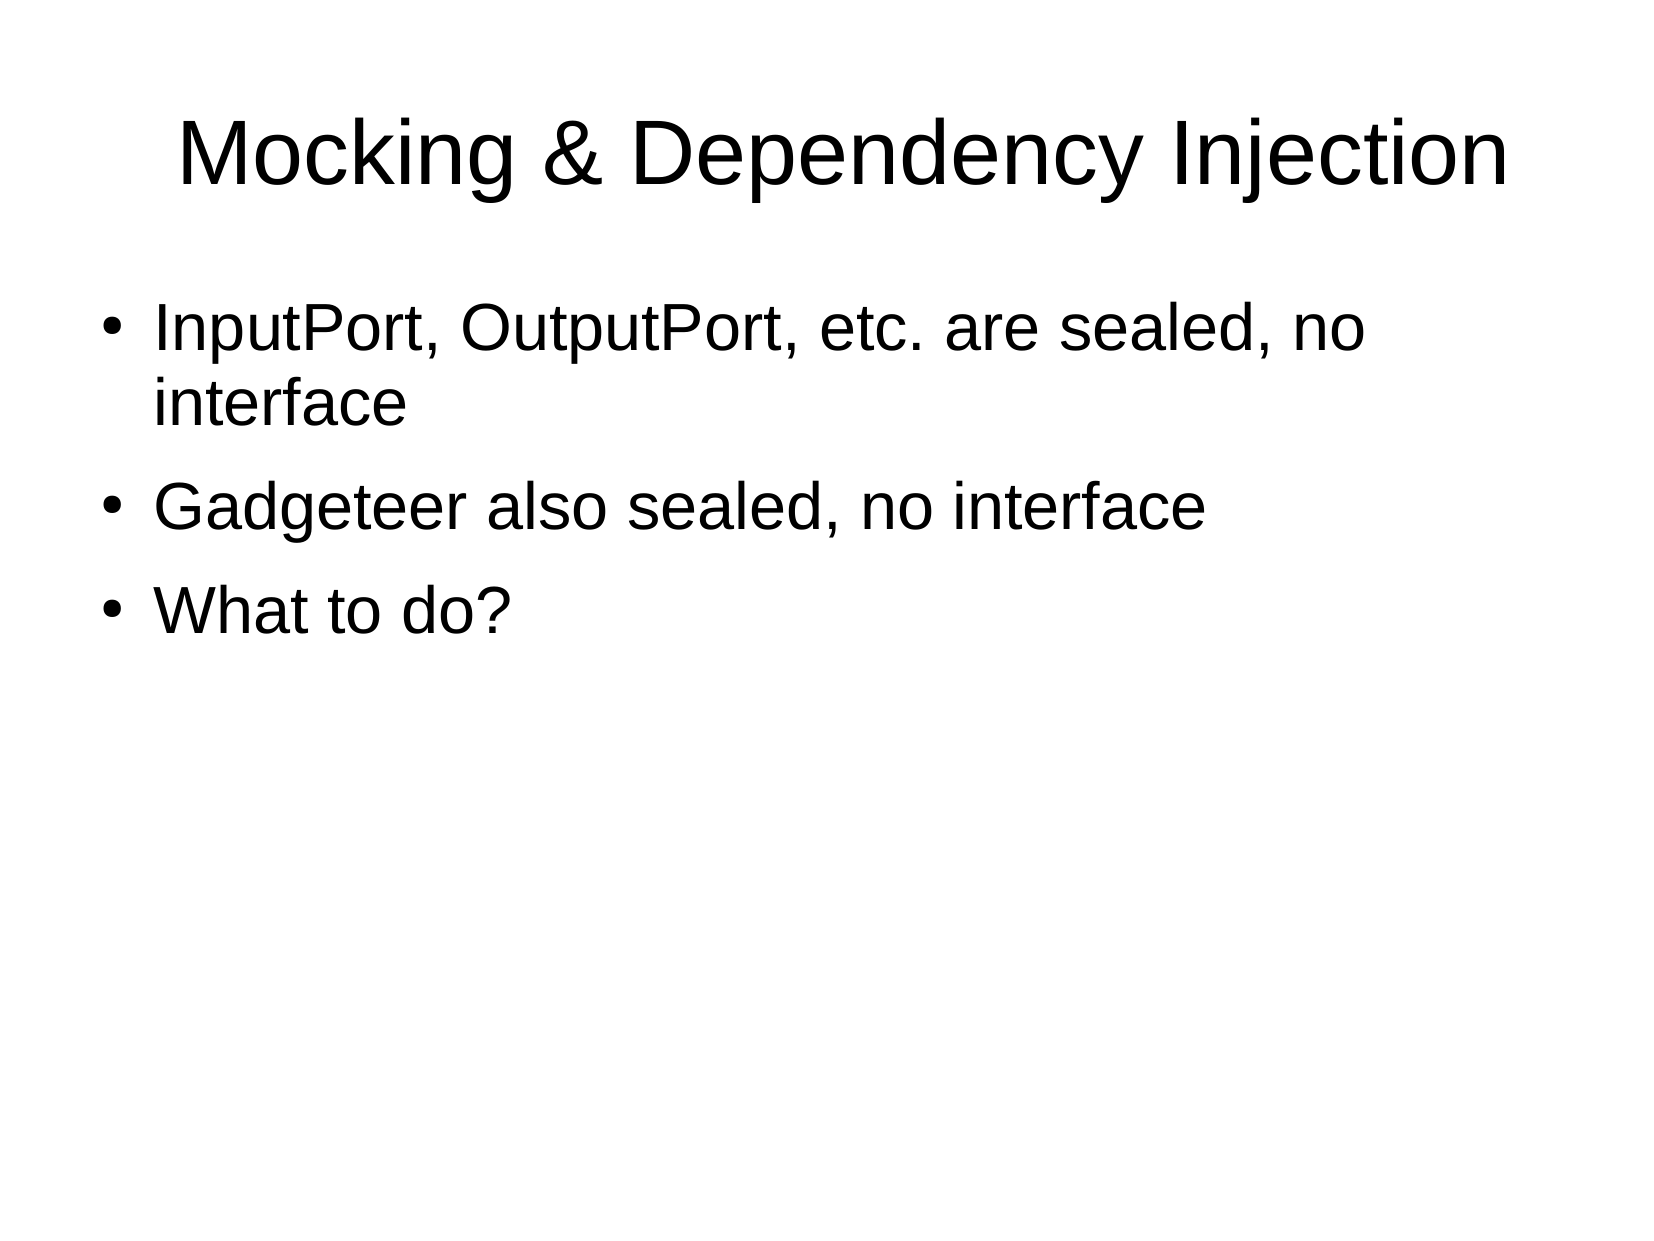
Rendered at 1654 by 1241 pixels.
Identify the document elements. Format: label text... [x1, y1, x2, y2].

title Mocking & Dependency Injection [82, 49, 1571, 257]
list InputPort, OutputPort, etc. are sealed, no interface Gadgeteer also sealed, no interface What to do? [82, 290, 1571, 1010]
